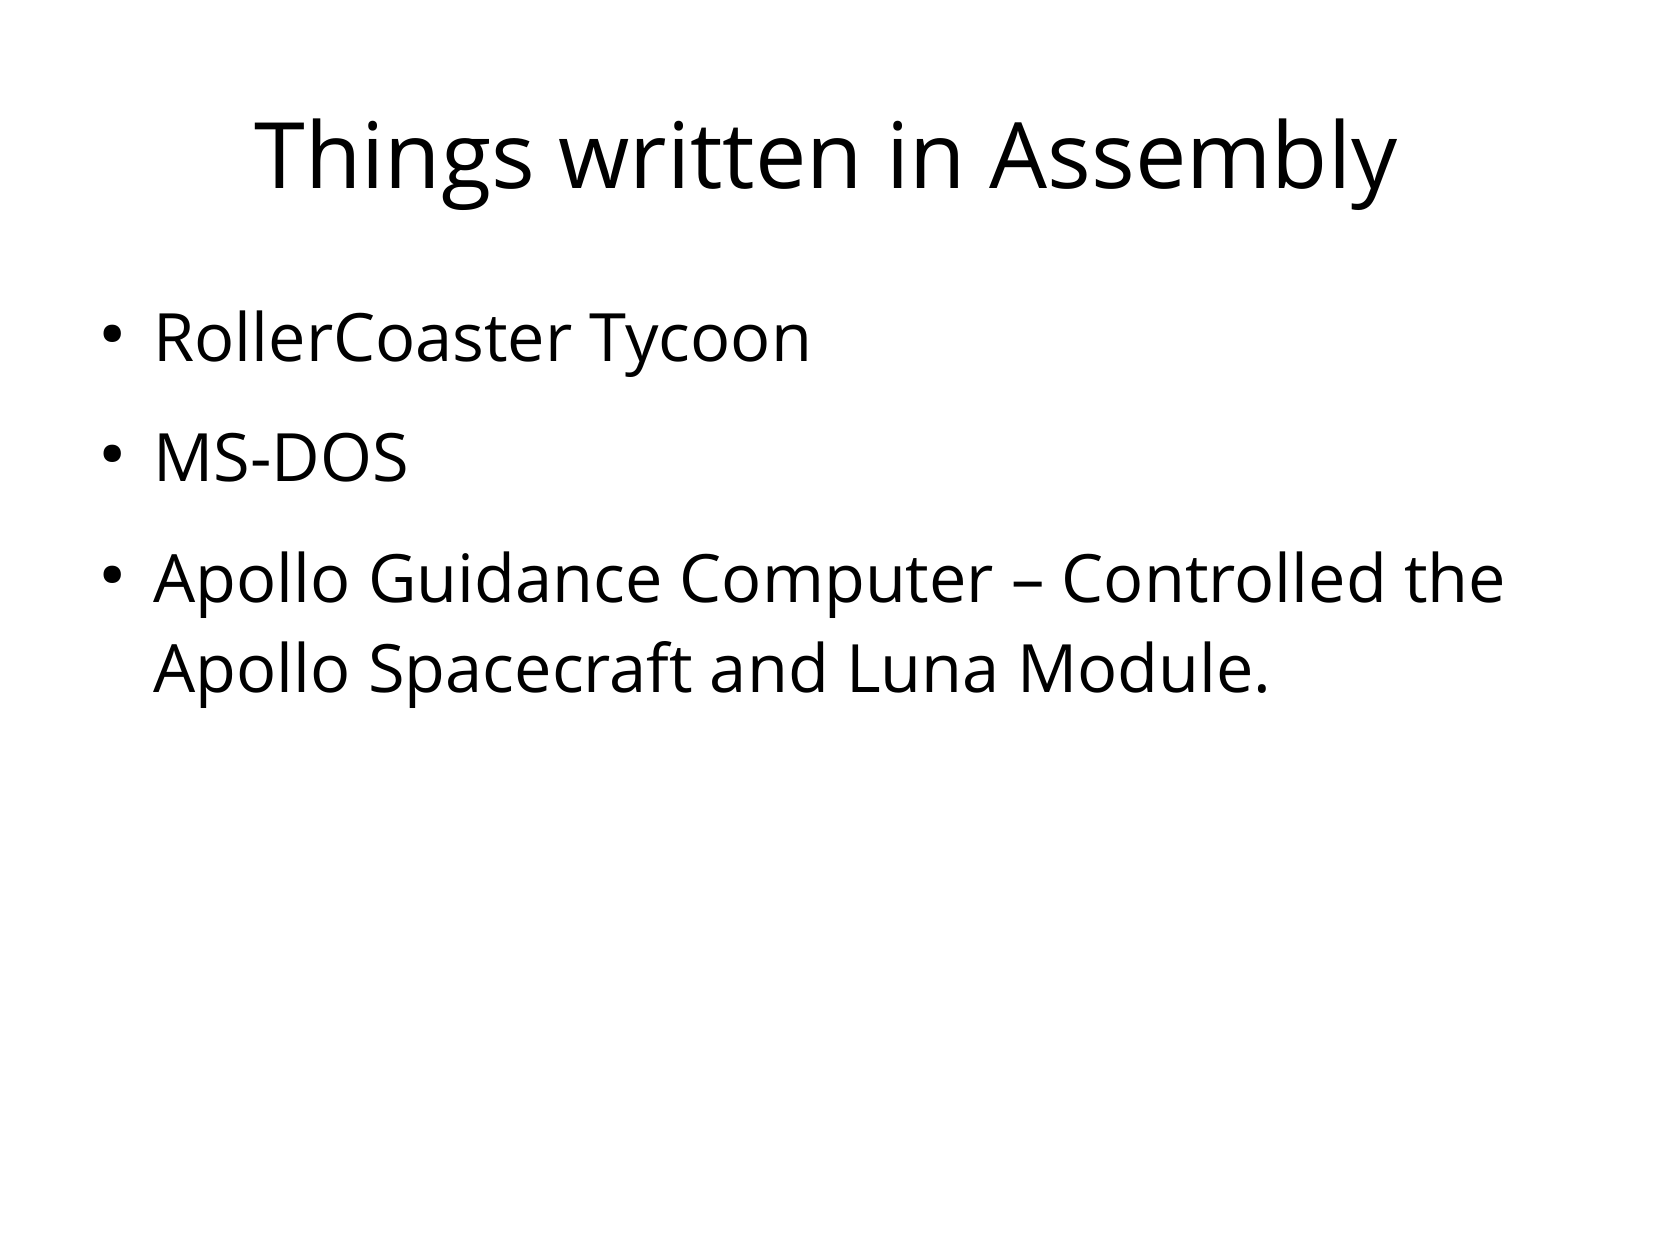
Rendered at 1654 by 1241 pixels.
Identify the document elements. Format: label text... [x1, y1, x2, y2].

title Things written in Assembly [82, 49, 1571, 257]
list RollerCoaster Tycoon MS-DOS Apollo Guidance Computer – Controlled the Apollo Spacecraft and Luna Module. [82, 290, 1571, 1010]
